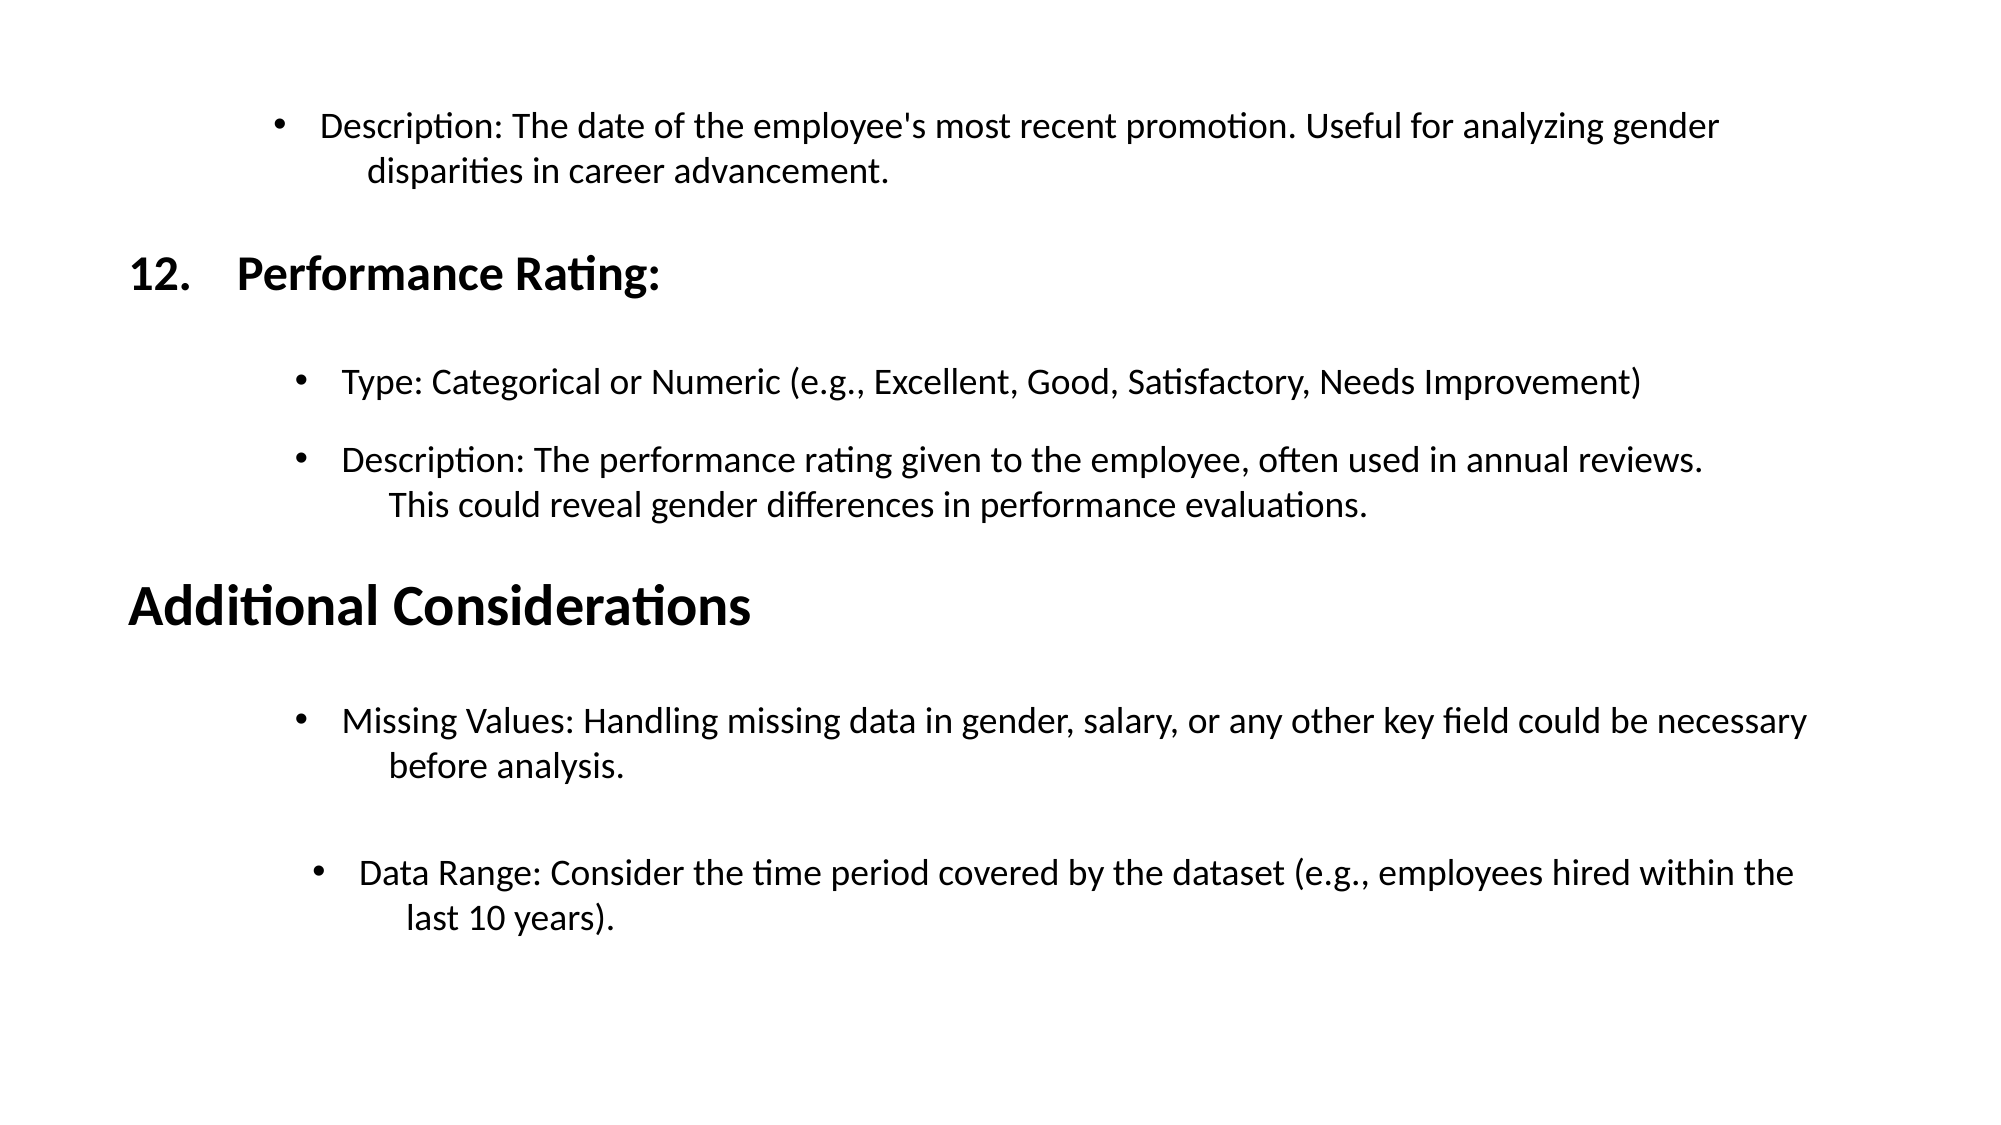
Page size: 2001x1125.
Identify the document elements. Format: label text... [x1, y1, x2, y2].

text_box Data Range: Consider the time period covered by the dataset (e.g., employees hired within the last 10 years). [297, 840, 1844, 950]
text_box Description: The date of the employee's most recent promotion. Useful for analyzing gender disparities in career advancement. [258, 93, 1770, 200]
text_box Type: Categorical or Numeric (e.g., Excellent, Good, Satisfactory, Needs Improvement) [279, 349, 1770, 411]
text_box Description: The performance rating given to the employee, often used in annual reviews. This could reveal gender differences in performance evaluations. [279, 427, 1788, 534]
text_box Additional Considerations [113, 559, 1115, 646]
text_box Missing Values: Handling missing data in gender, salary, or any other key field could be necessary before analysis. [279, 688, 1905, 795]
text_box 12. Performance Rating: [113, 233, 1115, 310]
